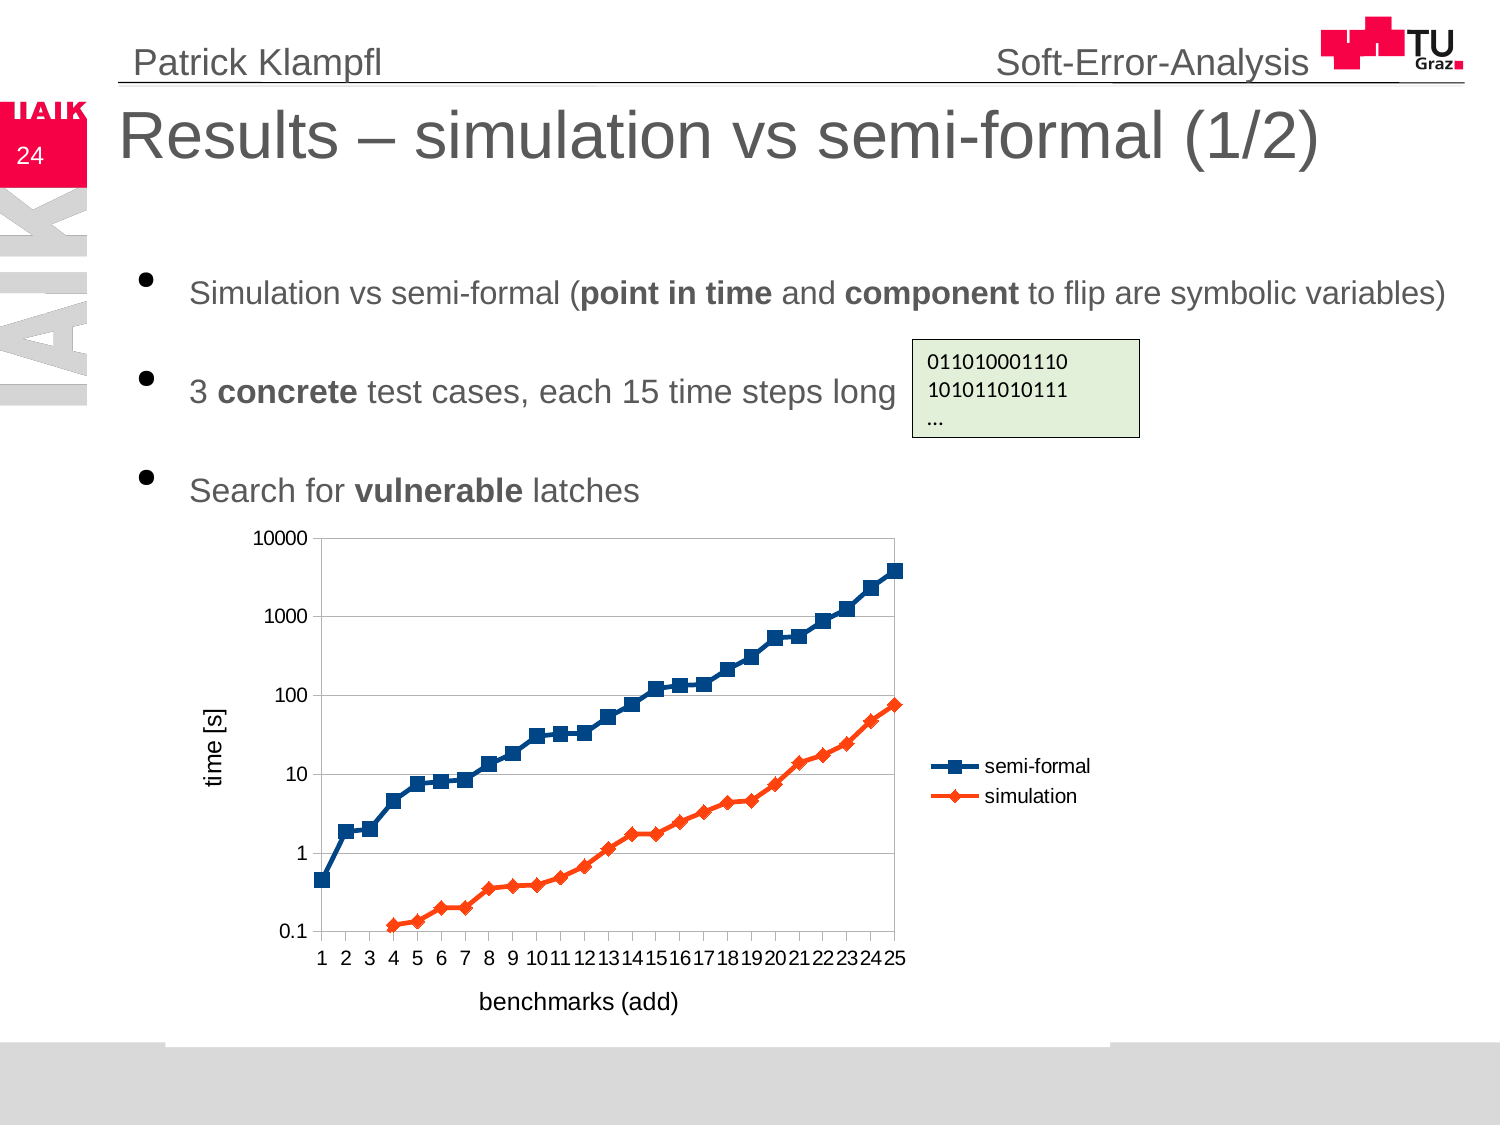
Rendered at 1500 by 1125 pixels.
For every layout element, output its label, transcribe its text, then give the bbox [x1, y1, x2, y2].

picture [0, 1, 87, 406]
chart [165, 515, 1111, 1048]
text_box 011010001110 101011010111 … [912, 339, 1140, 438]
slide_number <number> [1, 124, 84, 185]
list Simulation vs semi-formal (point in time and component to flip are symbolic variables) 3 concrete test cases, each 15 time steps long Search for vulnerable latches [118, 248, 1469, 1038]
picture [1318, 12, 1466, 73]
title Results – simulation vs semi-formal (1/2) [118, 91, 1469, 189]
